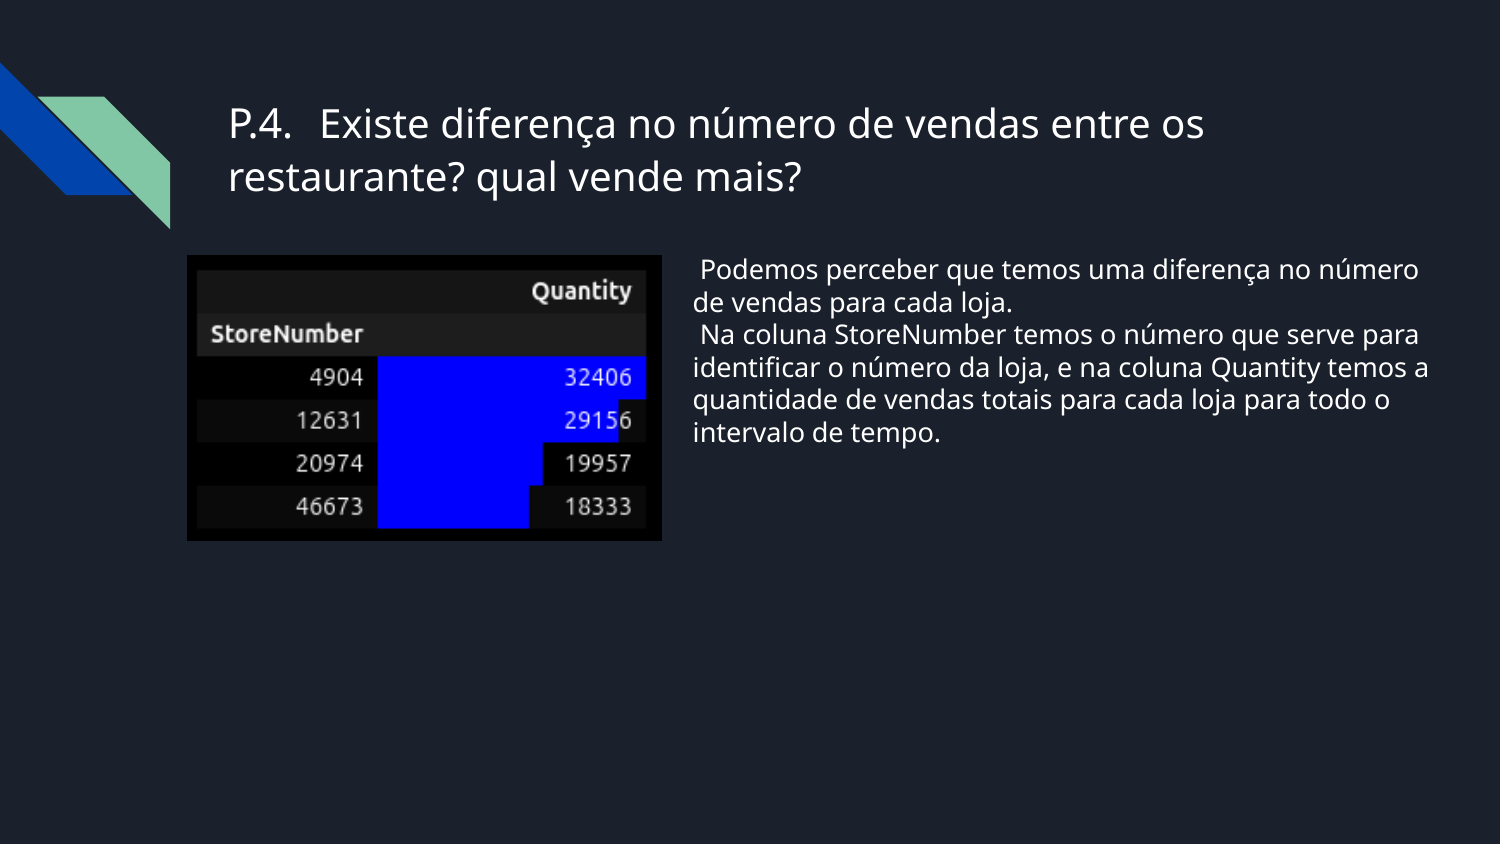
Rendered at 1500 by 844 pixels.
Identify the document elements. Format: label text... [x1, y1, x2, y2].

text_box Podemos perceber que temos uma diferença no número de vendas para cada loja. Na coluna StoreNumber temos o número que serve para identificar o número da loja, e na coluna Quantity temos a quantidade de vendas totais para cada loja para todo o intervalo de tempo. [677, 237, 1465, 717]
text_box P.4. Existe diferença no número de vendas entre os restaurante? qual vende mais? [212, 64, 1368, 215]
picture [187, 255, 662, 541]
